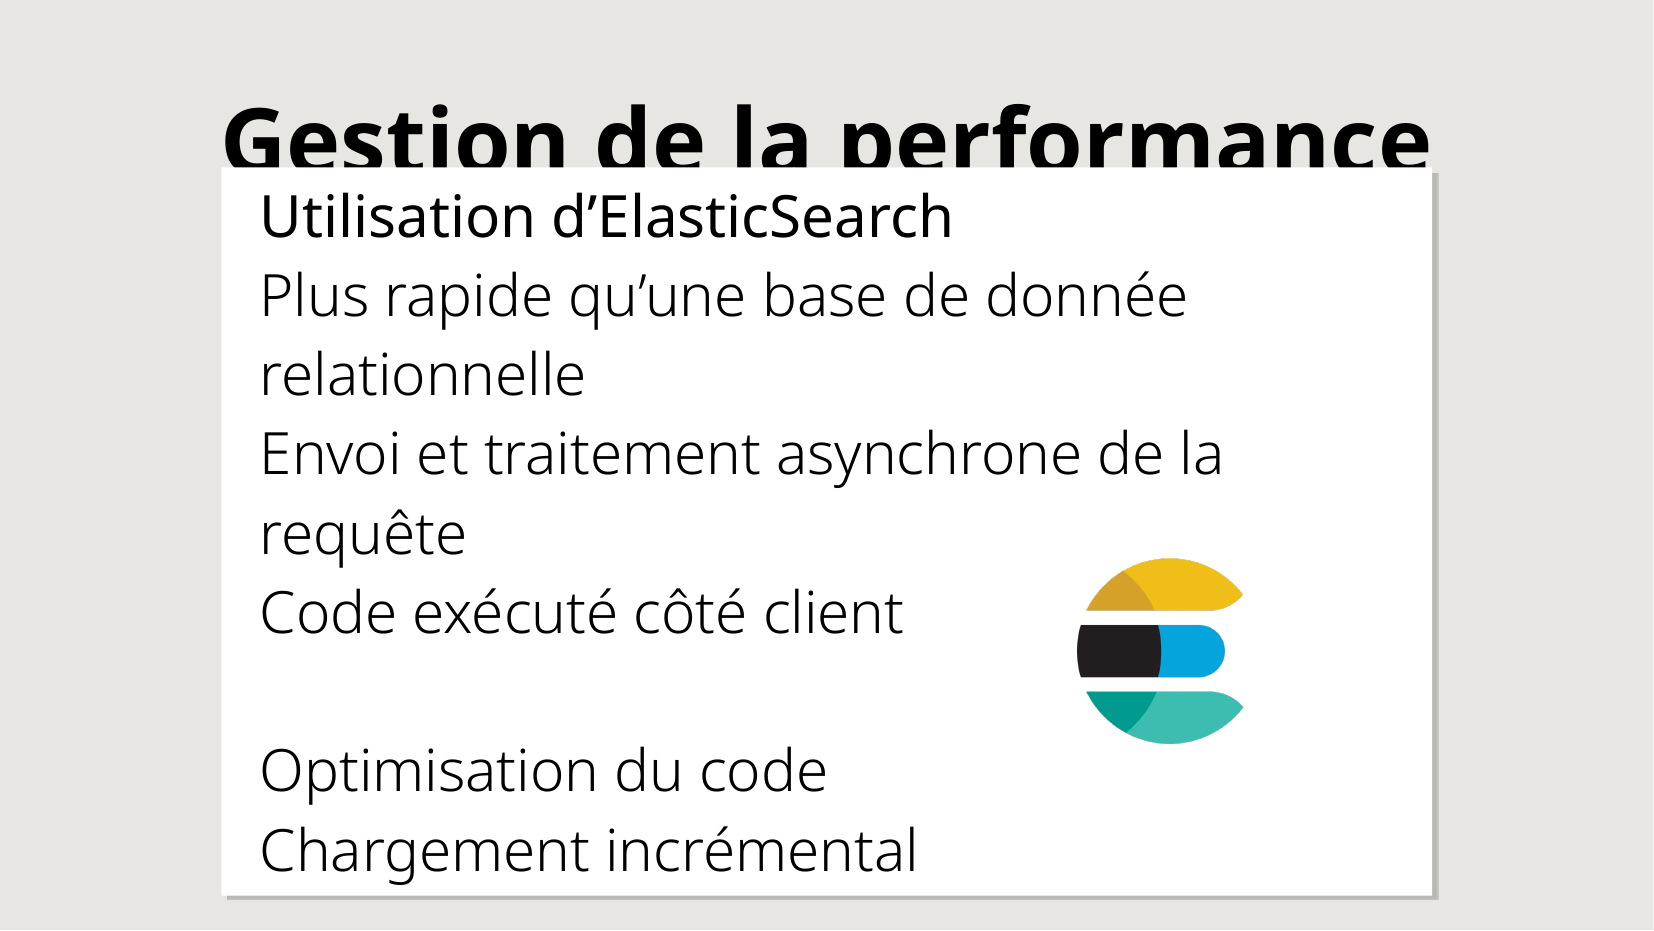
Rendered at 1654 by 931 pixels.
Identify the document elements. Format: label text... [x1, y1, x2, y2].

text_box Utilisation d’ElasticSearch Plus rapide qu’une base de donnée relationnelle Envoi et traitement asynchrone de la requête Code exécuté côté client Optimisation du code Chargement incrémental [221, 242, 1433, 821]
title Gestion de la performance [190, 70, 1463, 207]
picture [992, 555, 1347, 747]
